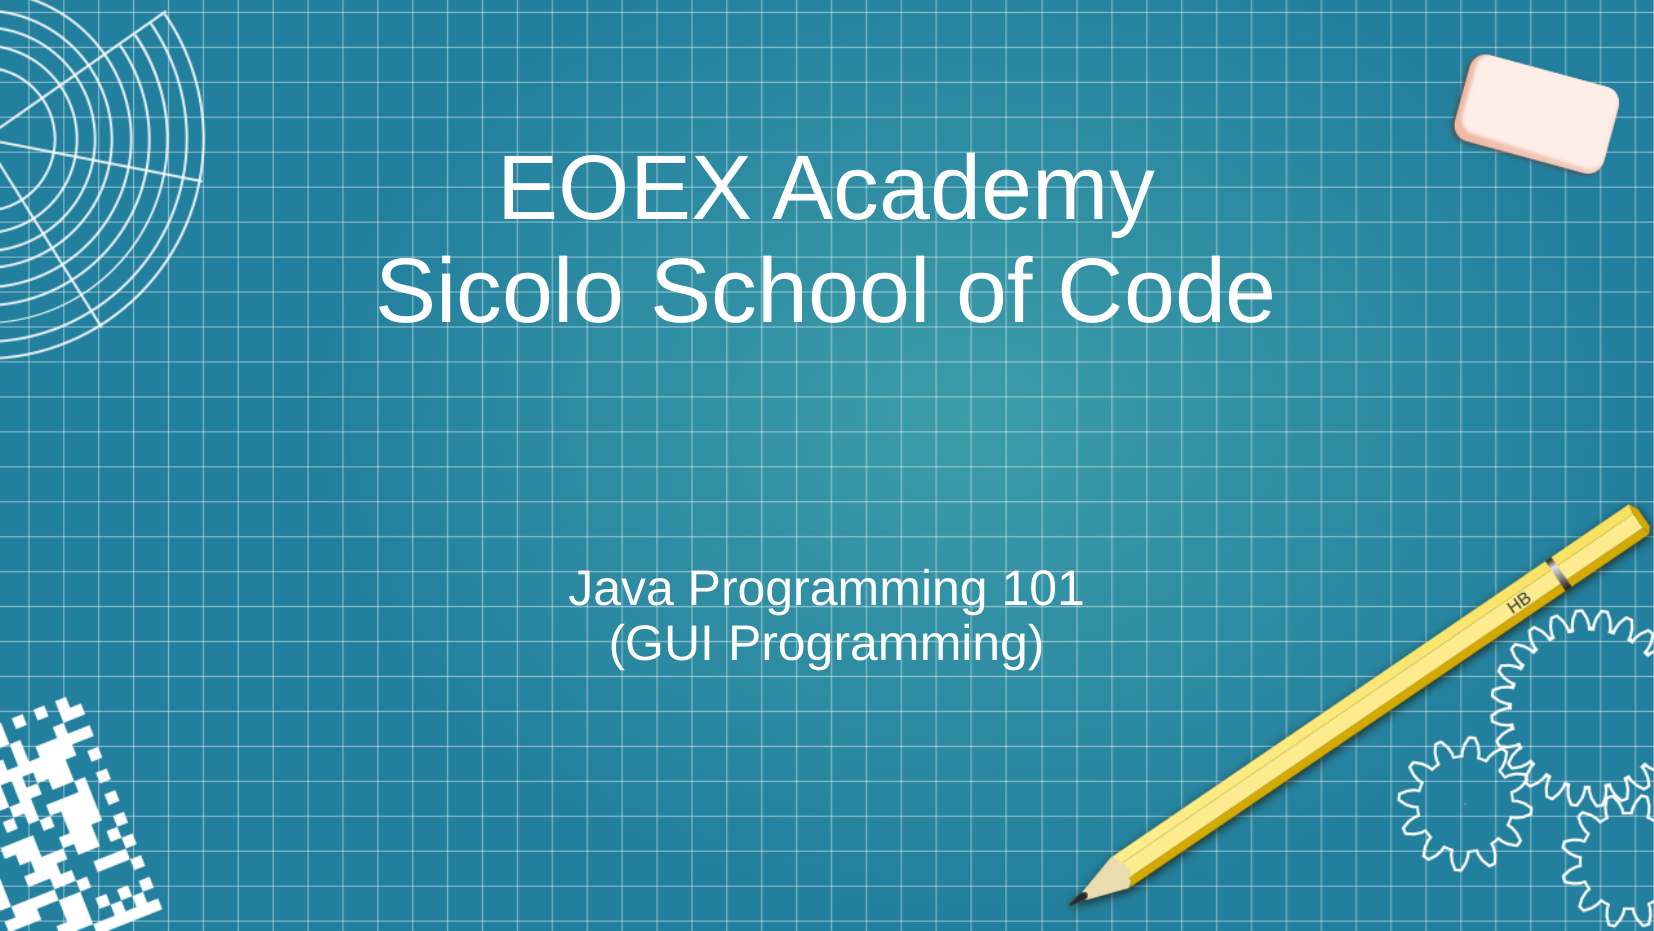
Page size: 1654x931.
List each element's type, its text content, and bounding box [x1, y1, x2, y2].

subtitle Java Programming 101 (GUI Programming) [82, 389, 1571, 842]
title EOEX Academy Sicolo School of Code [82, 132, 1571, 346]
picture [0, 0, 1654, 931]
